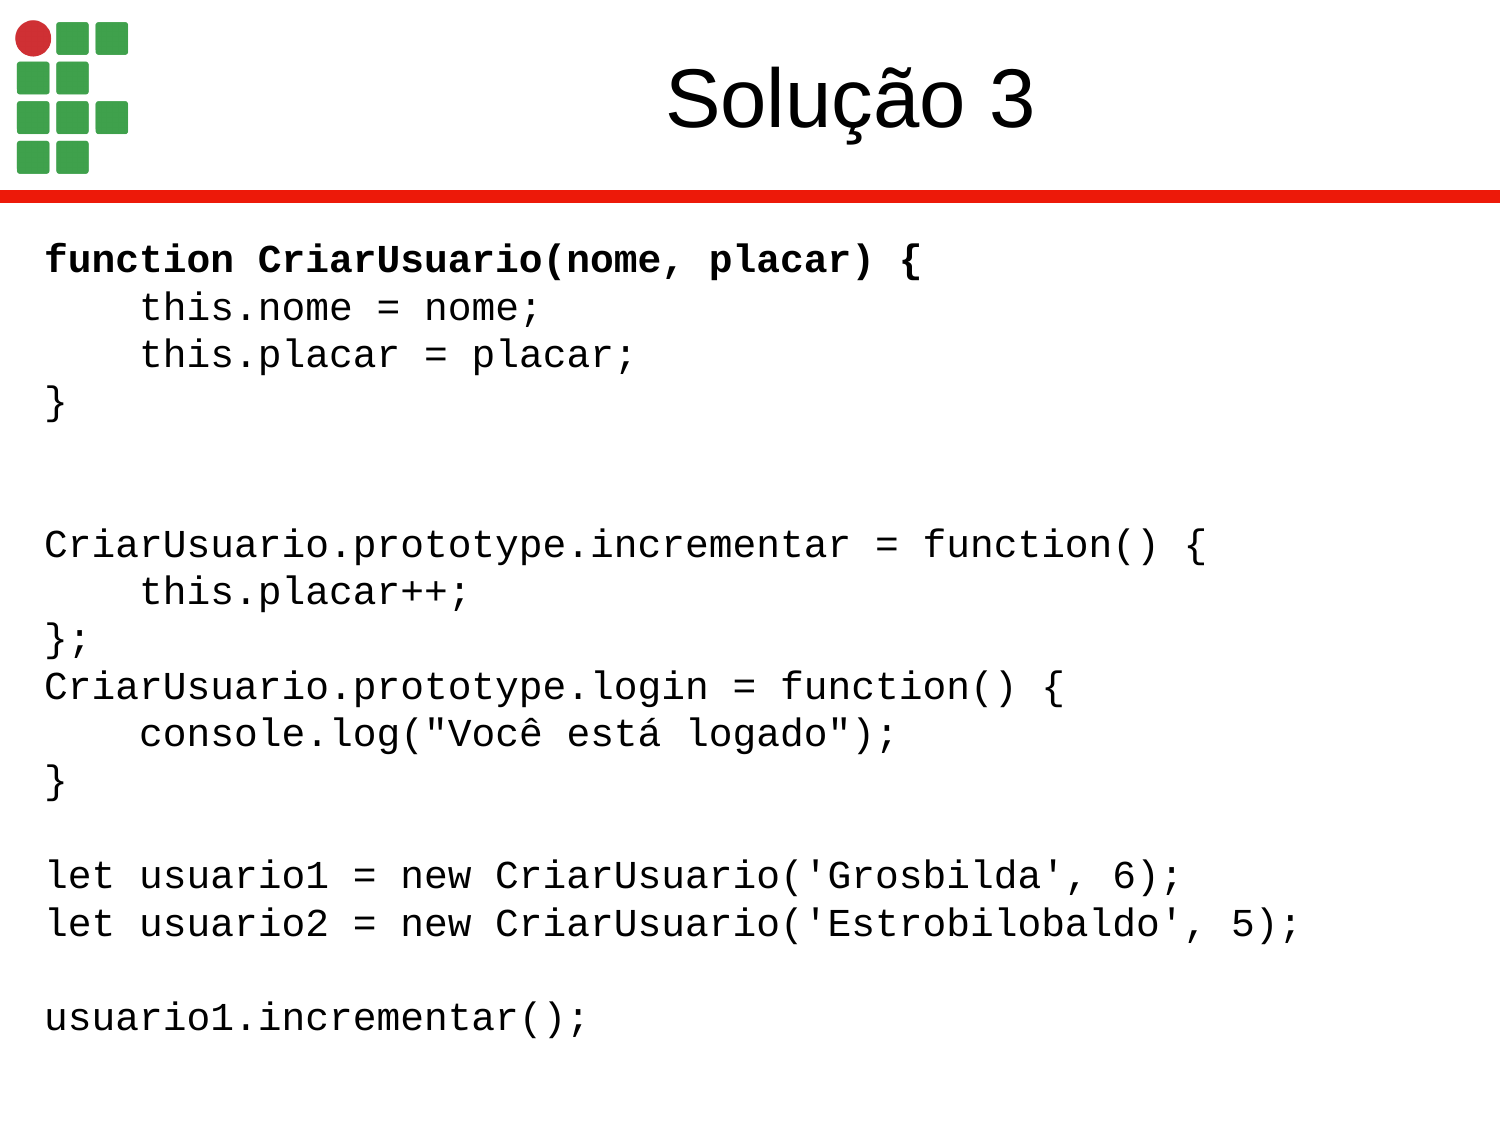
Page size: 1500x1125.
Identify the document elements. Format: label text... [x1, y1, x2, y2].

title Solução 3 [230, 0, 1471, 202]
picture [14, 16, 130, 178]
list function CriarUsuario(nome, placar) { this.nome = nome; this.placar = placar; } CriarUsuario.prototype.incrementar = function() { this.placar++; }; CriarUsuario.prototype.login = function() { console.log("Você está logado"); } let usuario1 = new CriarUsuario('Grosbilda', 6); let usuario2 = new CriarUsuario('Estrobilobaldo', 5); usuario1.incrementar(); [29, 225, 1471, 1105]
